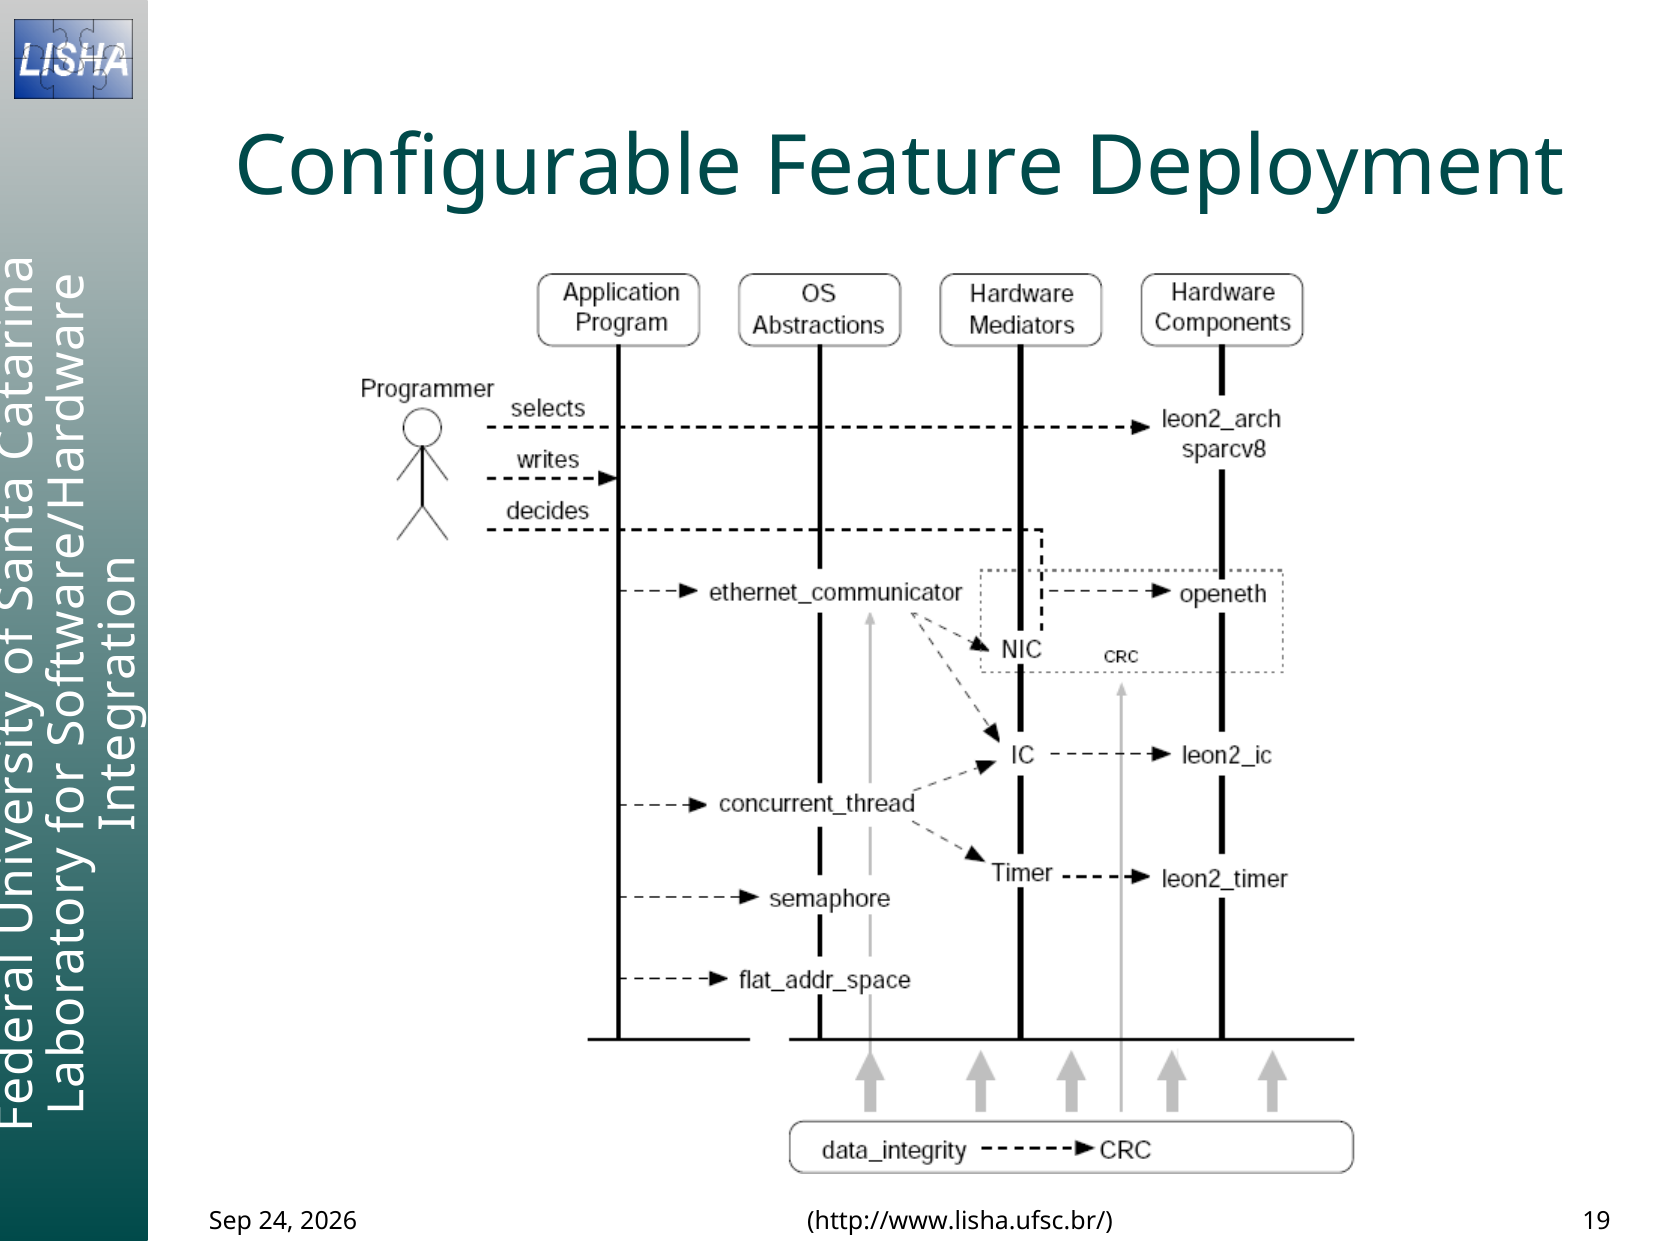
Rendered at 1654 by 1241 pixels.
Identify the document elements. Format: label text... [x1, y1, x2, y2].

picture [14, 19, 133, 99]
title Configurable Feature Deployment [206, 58, 1595, 267]
picture [361, 266, 1365, 1174]
